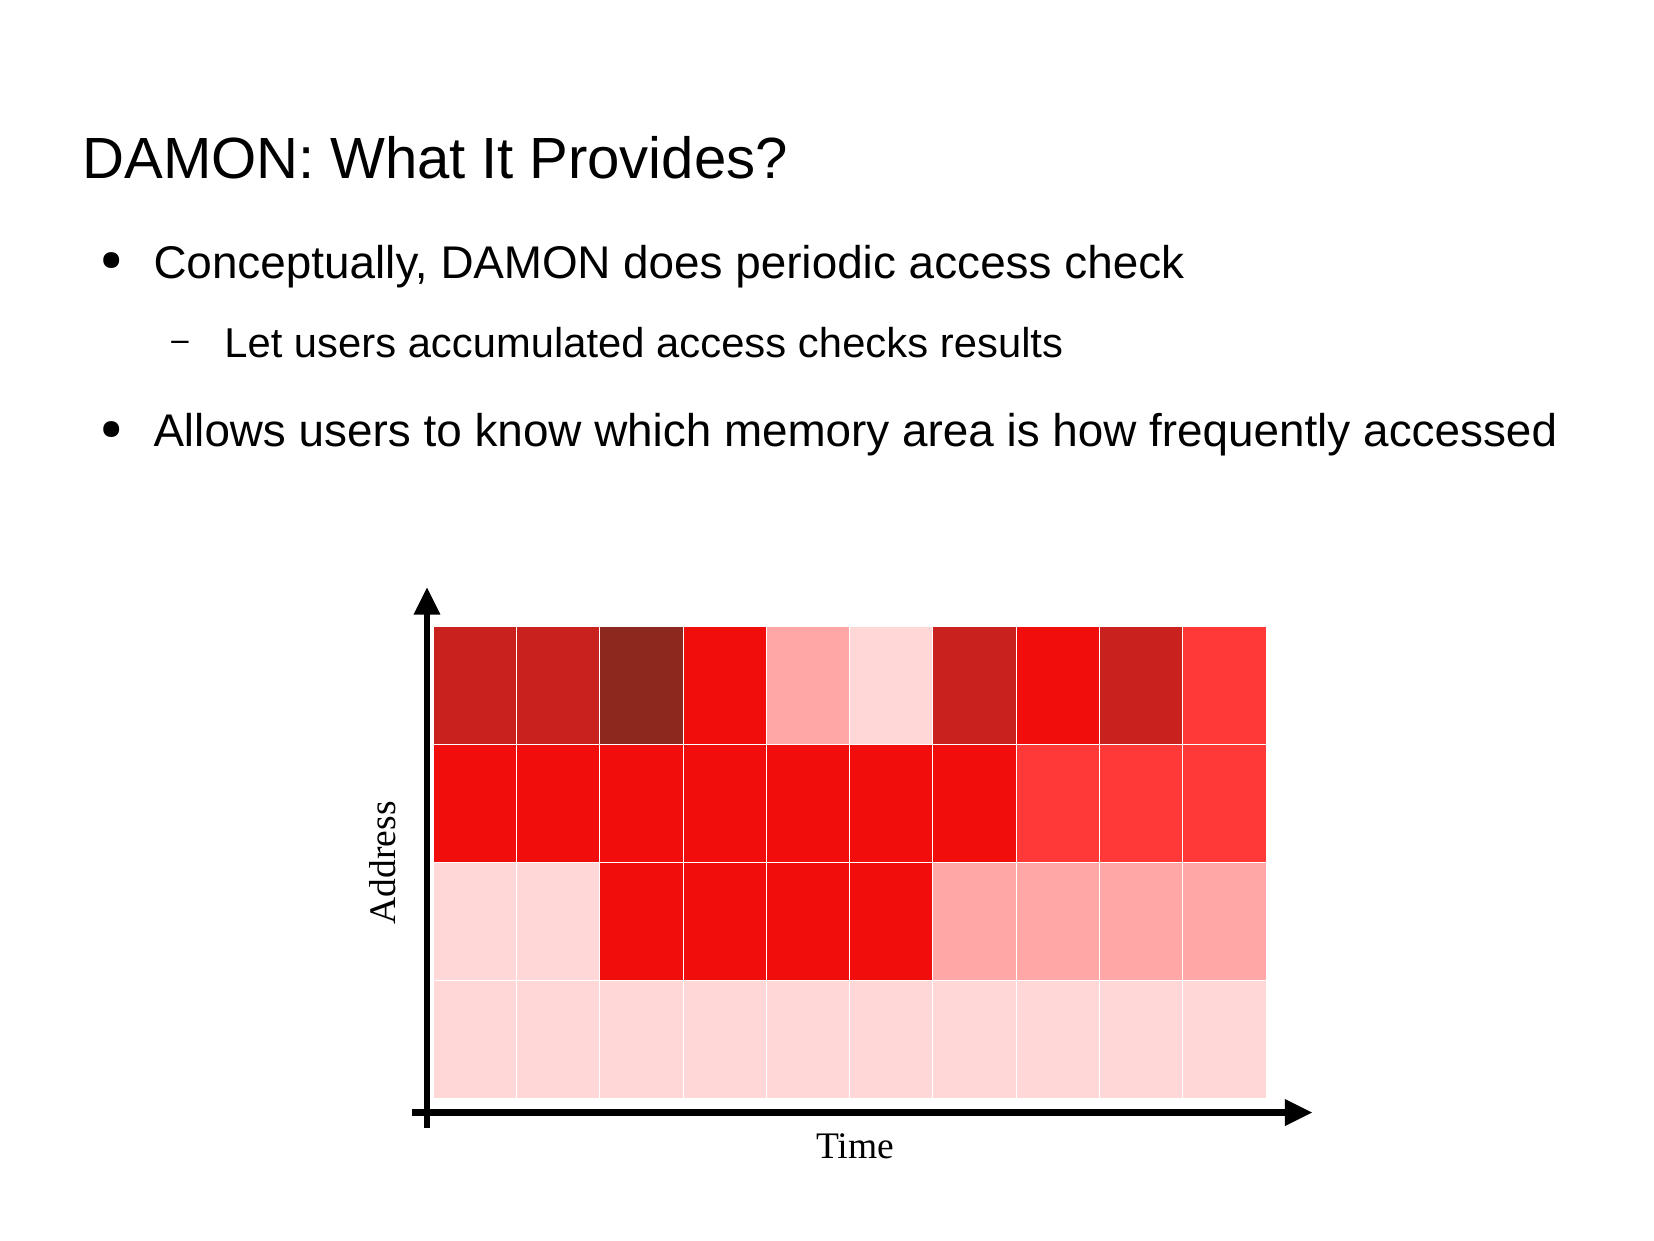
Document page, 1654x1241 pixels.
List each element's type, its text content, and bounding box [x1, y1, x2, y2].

table_cell [1183, 863, 1266, 980]
table_cell [933, 981, 1016, 1098]
table_cell [517, 745, 599, 862]
table_cell [434, 745, 516, 862]
table_cell [684, 863, 766, 980]
table_cell [1100, 863, 1182, 980]
table_cell [517, 981, 599, 1098]
table_header [933, 627, 1016, 744]
table_cell [434, 981, 516, 1098]
table_cell [767, 863, 849, 980]
table_cell [600, 981, 683, 1098]
table_header [600, 627, 683, 744]
table_header [767, 627, 849, 744]
table_header [684, 627, 766, 744]
table_cell [850, 863, 932, 980]
table_cell [1183, 745, 1266, 862]
title DAMON: What It Provides? [82, 108, 1571, 210]
table_cell [1017, 981, 1099, 1098]
table_cell [933, 745, 1016, 862]
table_cell [600, 745, 683, 862]
table_cell [767, 981, 849, 1098]
table_cell [933, 863, 1016, 980]
table_header [1100, 627, 1182, 744]
table_cell [1100, 745, 1182, 862]
table_cell [1100, 981, 1182, 1098]
table_cell [850, 745, 932, 862]
table_cell [517, 863, 599, 980]
text_box Time [697, 1101, 1013, 1192]
table_cell [1017, 863, 1099, 980]
table_cell [684, 981, 766, 1098]
table_header [517, 627, 599, 744]
table_cell [1183, 981, 1266, 1098]
text_box Address [337, 705, 428, 1021]
table_cell [600, 863, 683, 980]
table_header [850, 627, 932, 744]
list Conceptually, DAMON does periodic access check Let users accumulated access checks results Allows users to know which memory area is how frequently accessed [82, 236, 1571, 1111]
table_header [1017, 627, 1099, 744]
table_cell [434, 863, 516, 980]
table_cell [850, 981, 932, 1098]
table_cell [767, 745, 849, 862]
table_cell [684, 745, 766, 862]
table_header [434, 627, 516, 744]
table_cell [1017, 745, 1099, 862]
table_header [1183, 627, 1266, 744]
